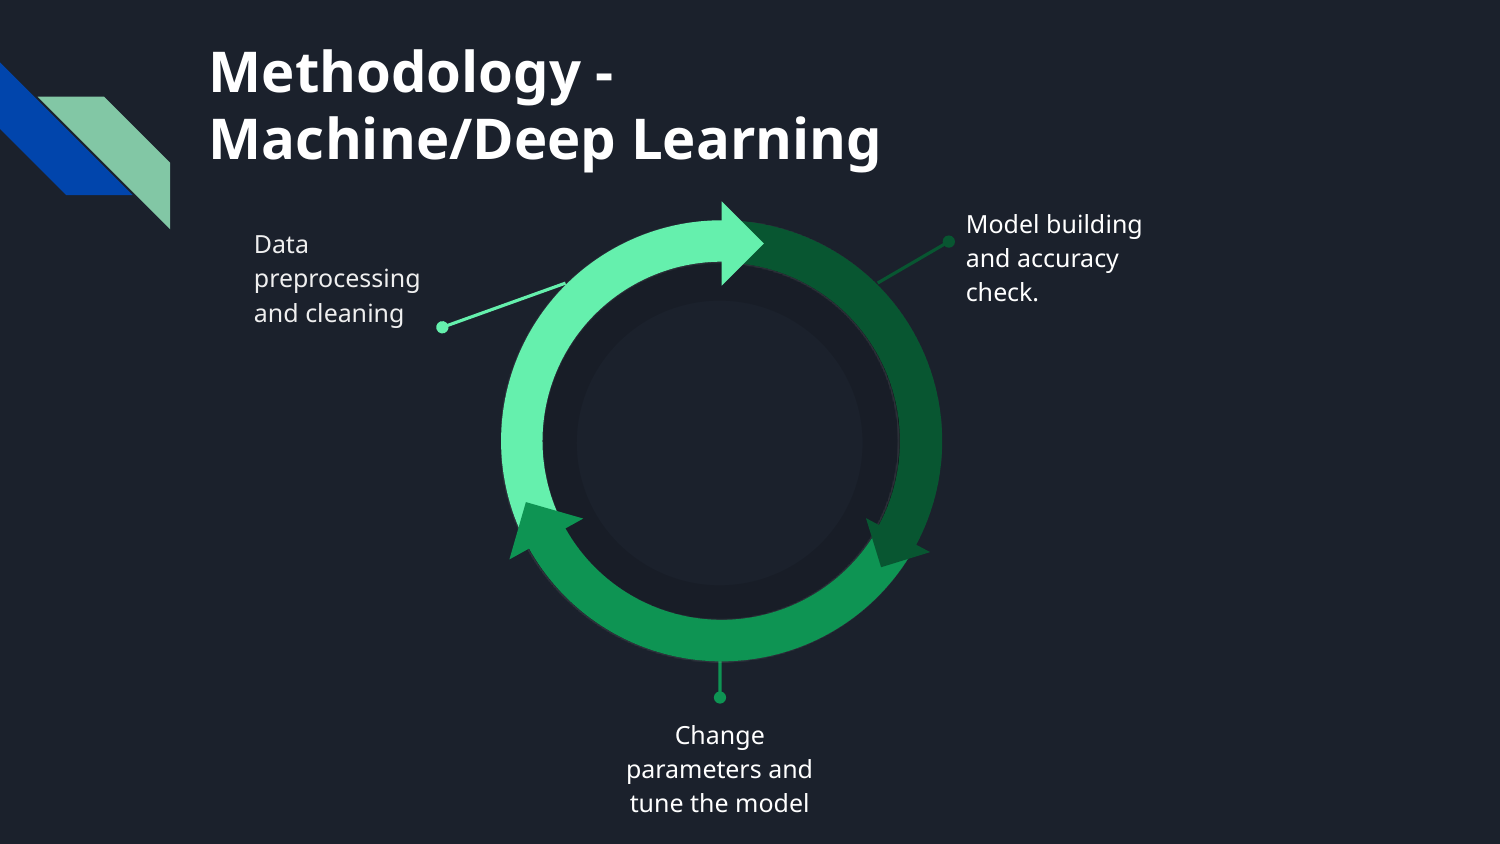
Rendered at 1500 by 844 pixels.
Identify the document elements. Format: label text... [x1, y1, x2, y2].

title Methodology - Machine/Deep Learning [193, 21, 1349, 172]
text_box Model building and accuracy check. [950, 188, 1197, 299]
text_box Change parameters and tune the model [597, 699, 843, 810]
text_box [501, 201, 943, 662]
text_box Data preprocessing and cleaning [239, 209, 485, 319]
